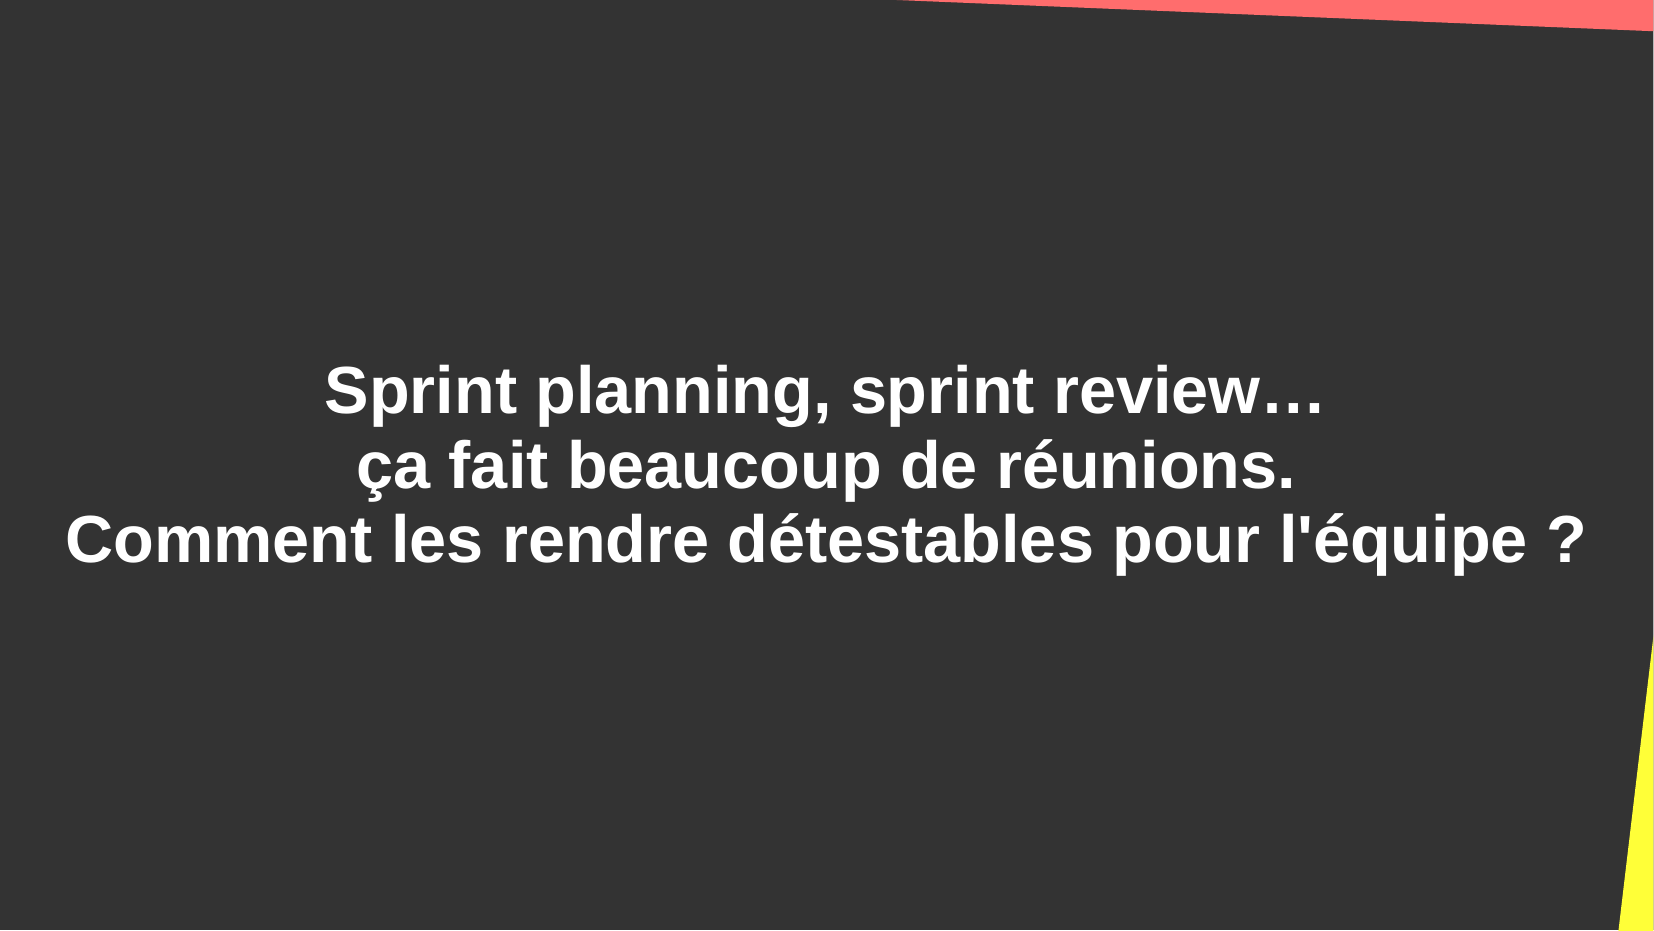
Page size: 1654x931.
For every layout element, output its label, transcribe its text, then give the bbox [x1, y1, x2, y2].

text_box [896, 0, 1654, 32]
title Sprint planning, sprint review… ça fait beaucoup de réunions. Comment les rendre détestables pour l'équipe ? [31, 352, 1622, 578]
text_box [1618, 631, 1654, 931]
